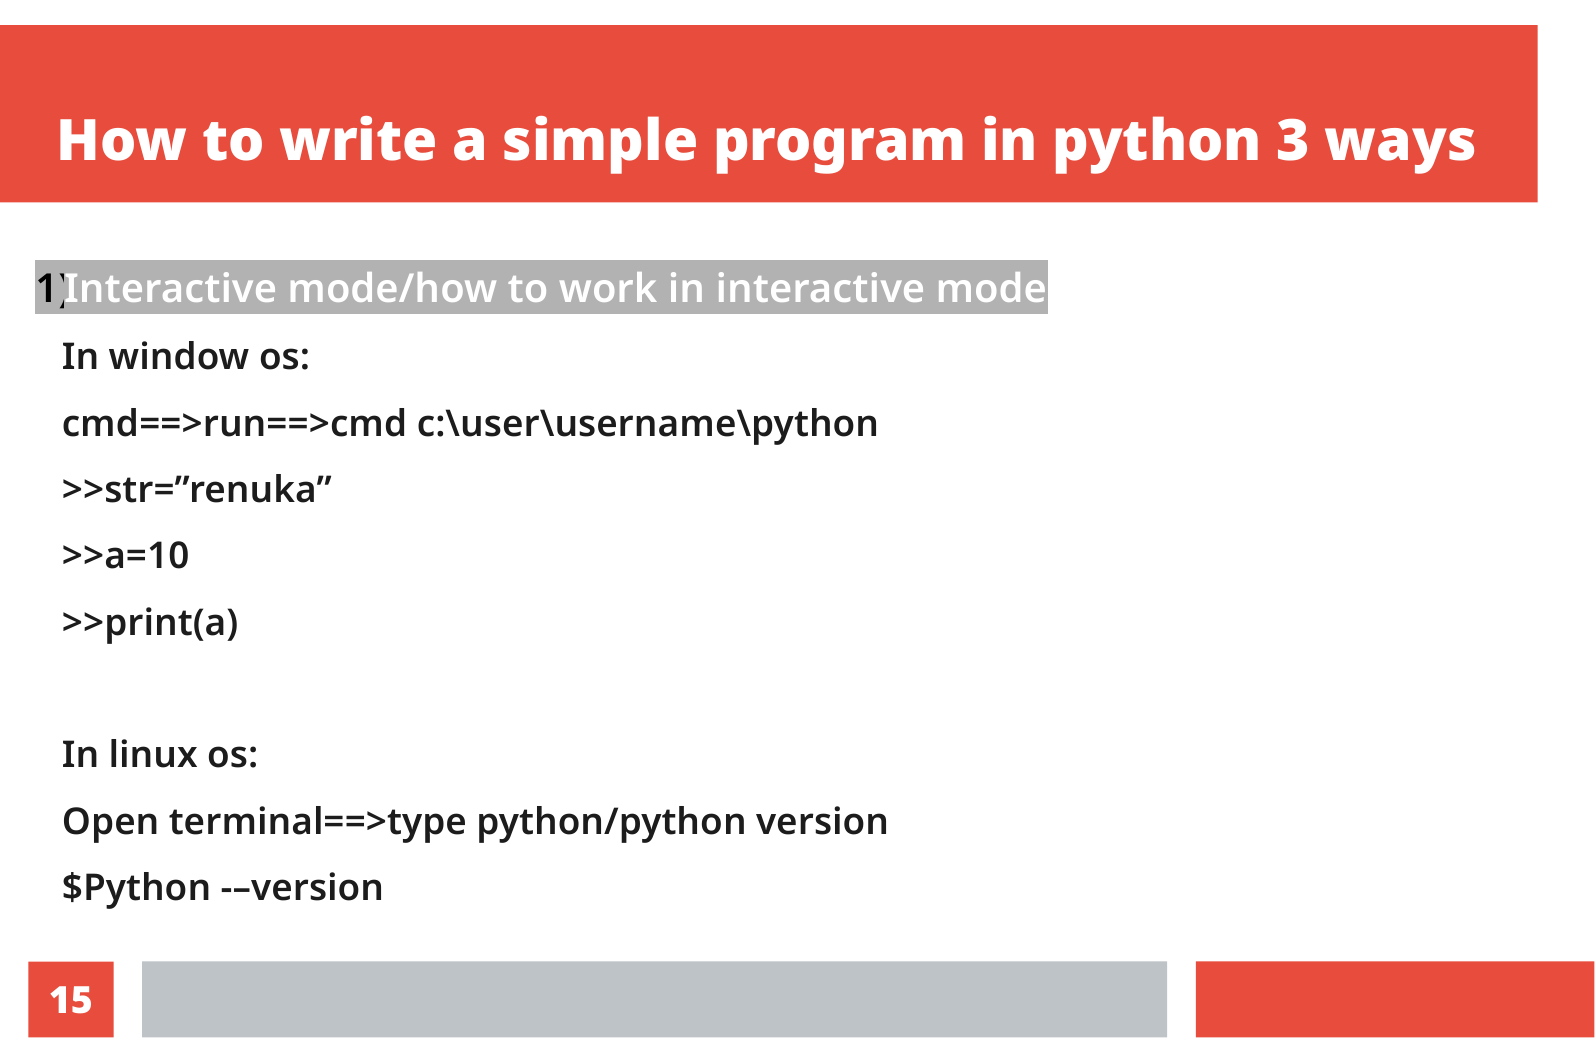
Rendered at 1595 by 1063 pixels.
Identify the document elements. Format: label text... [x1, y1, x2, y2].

list Interactive mode/how to work in interactive mode In window os: cmd==>run==>cmd c:\user\username\python >>str=”renuka” >>a=10 >>print(a) In linux os: Open terminal==>type python/python version $Python -–version [35, 259, 1488, 918]
title How to write a simple program in python 3 ways [56, 50, 1538, 178]
